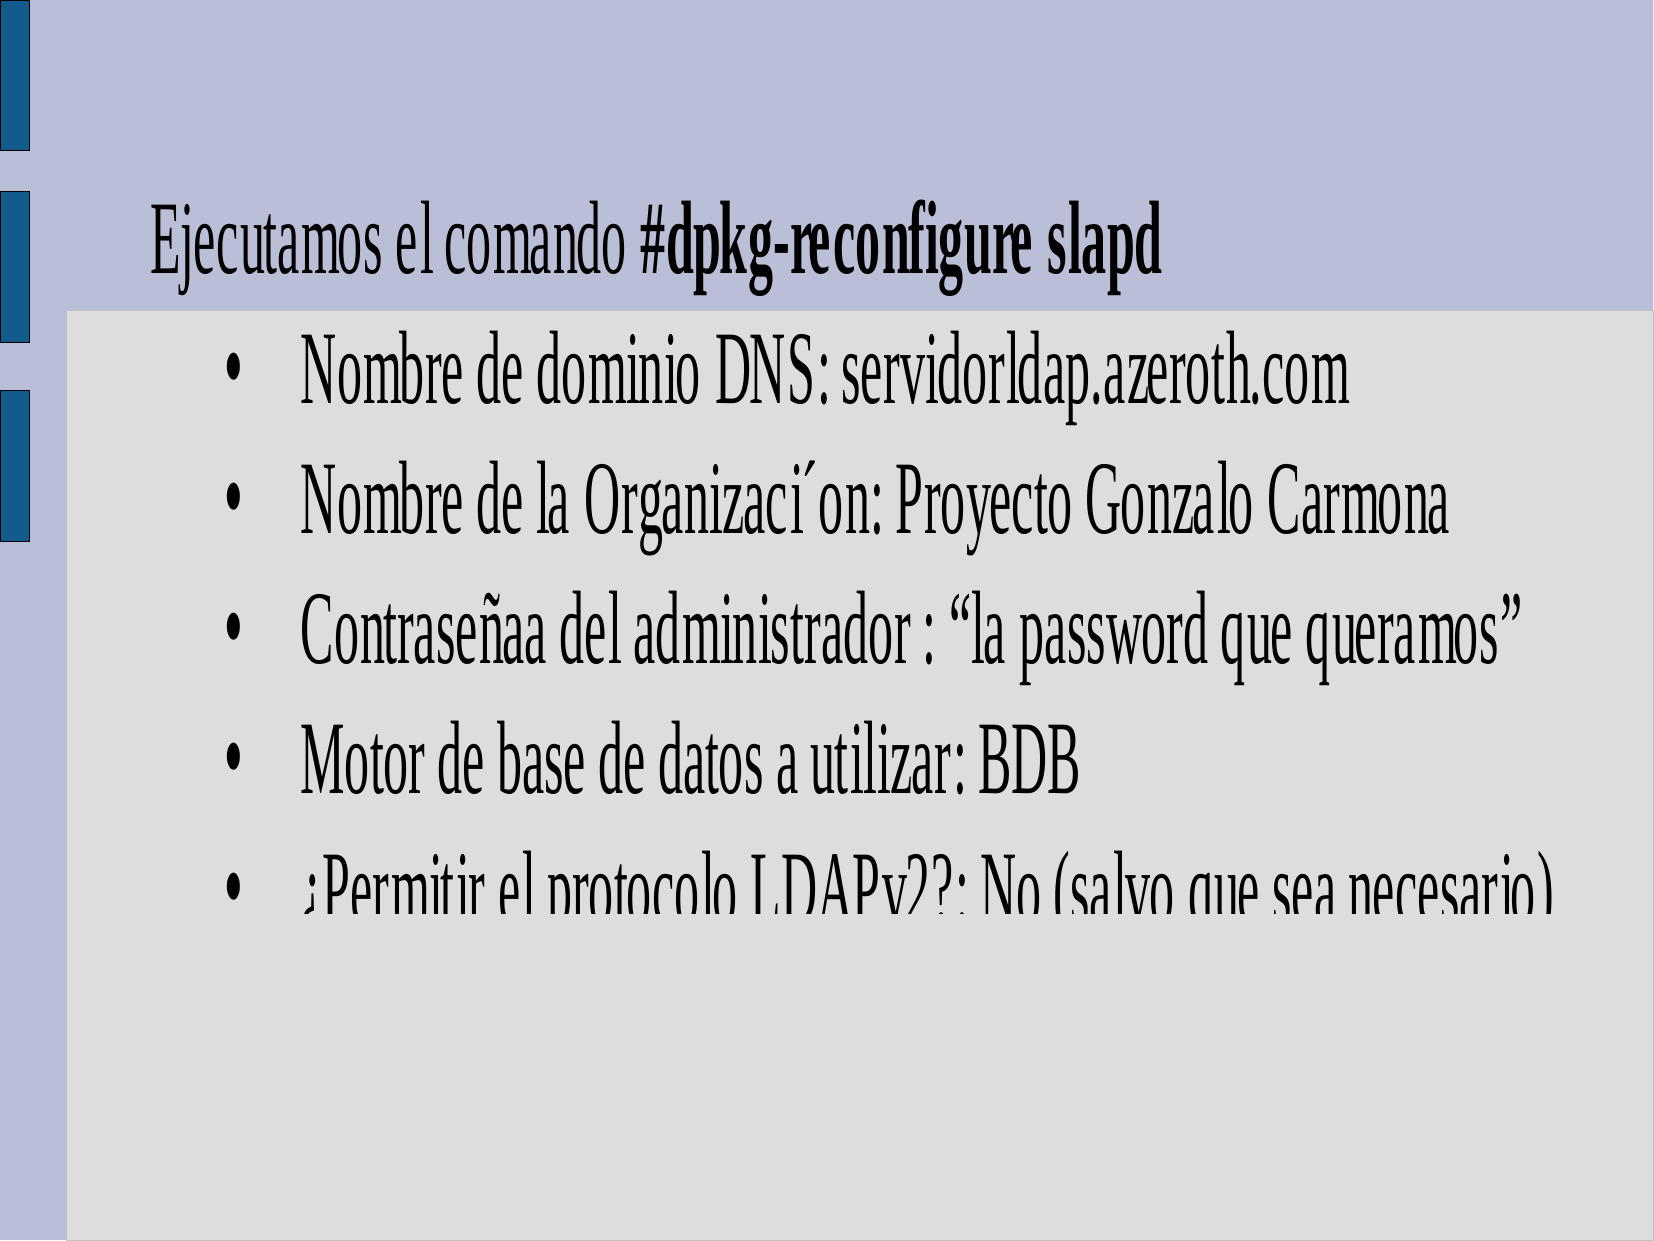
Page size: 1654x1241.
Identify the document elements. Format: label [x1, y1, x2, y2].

chart [147, 177, 1654, 914]
